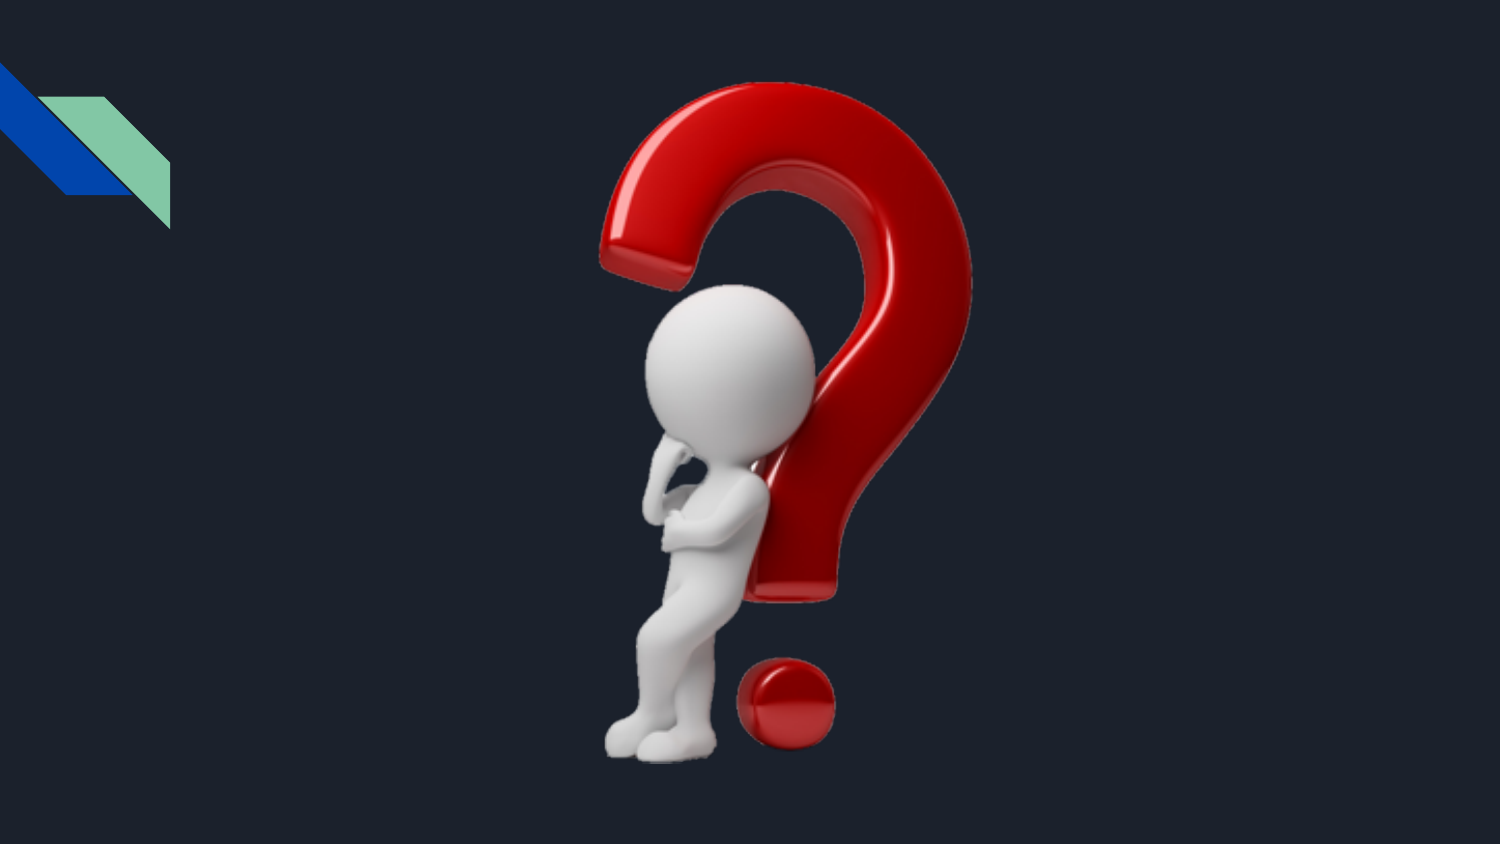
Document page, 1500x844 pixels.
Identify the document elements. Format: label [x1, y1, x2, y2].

picture [294, 80, 1206, 764]
